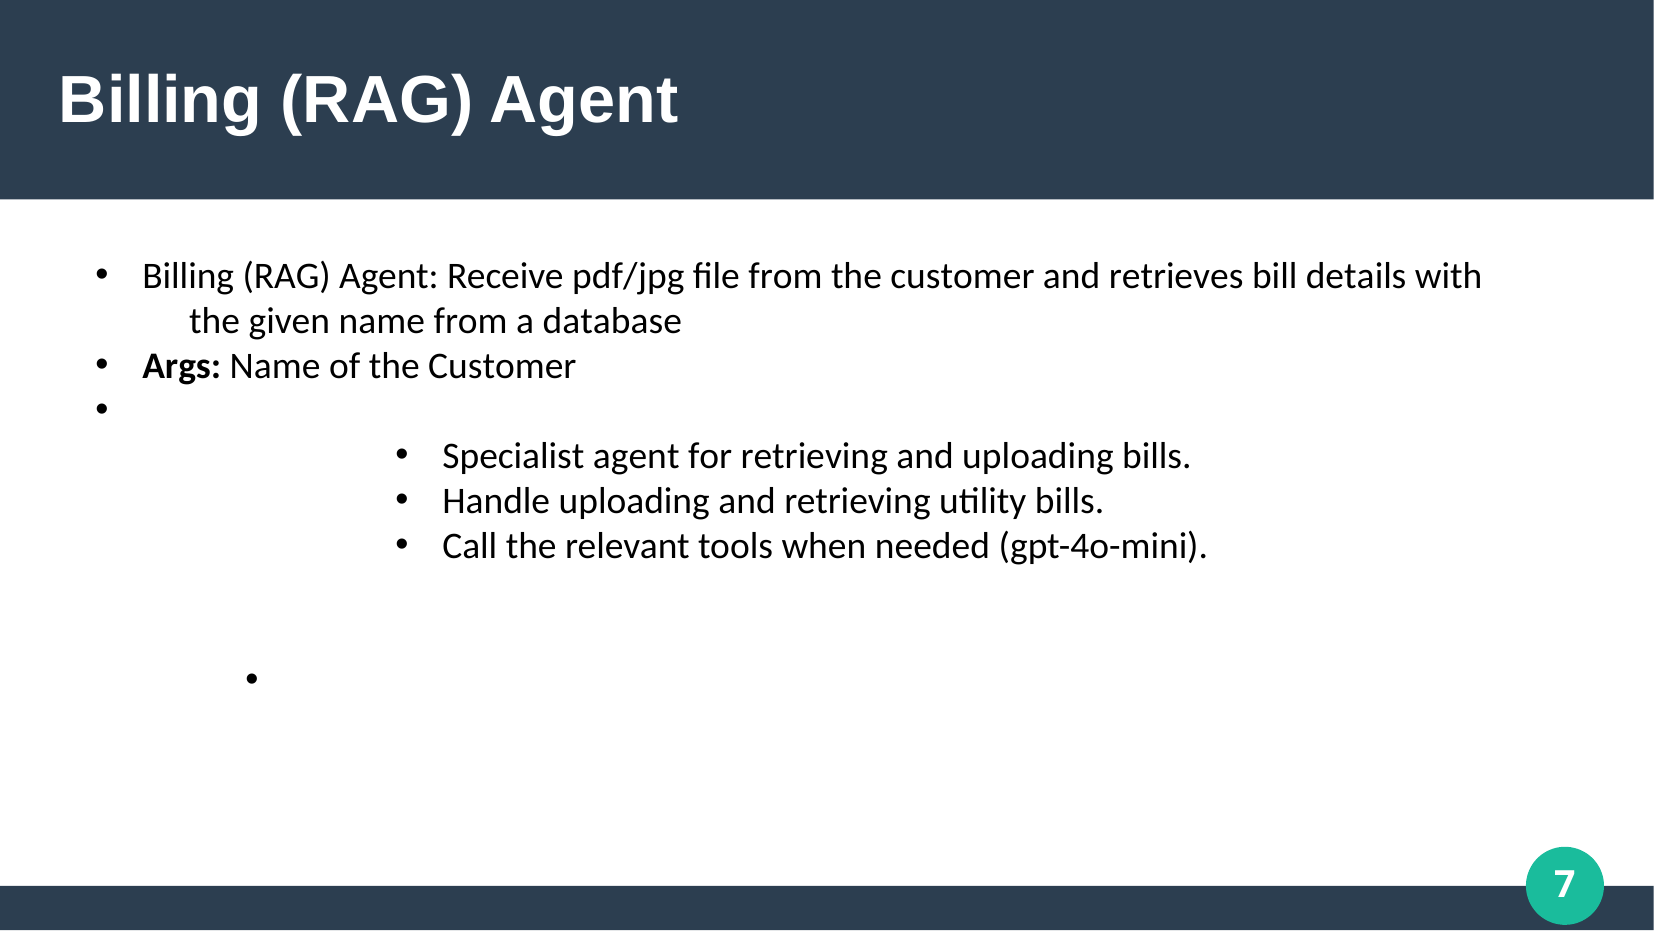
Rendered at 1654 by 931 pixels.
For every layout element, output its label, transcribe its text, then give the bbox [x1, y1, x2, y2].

list [59, 243, 1595, 901]
text_box 4 [1505, 848, 1625, 923]
title Billing (RAG) Agent [59, 37, 1595, 156]
text_box Billing (RAG) Agent: Receive pdf/jpg file from the customer and retrieves bill details with the given name from a database Args: Name of the Customer Specialist agent for retrieving and uploading bills. Handle uploading and retrieving utility bills. Call the relevant tools when needed (gpt-4o-mini). [80, 243, 1546, 714]
